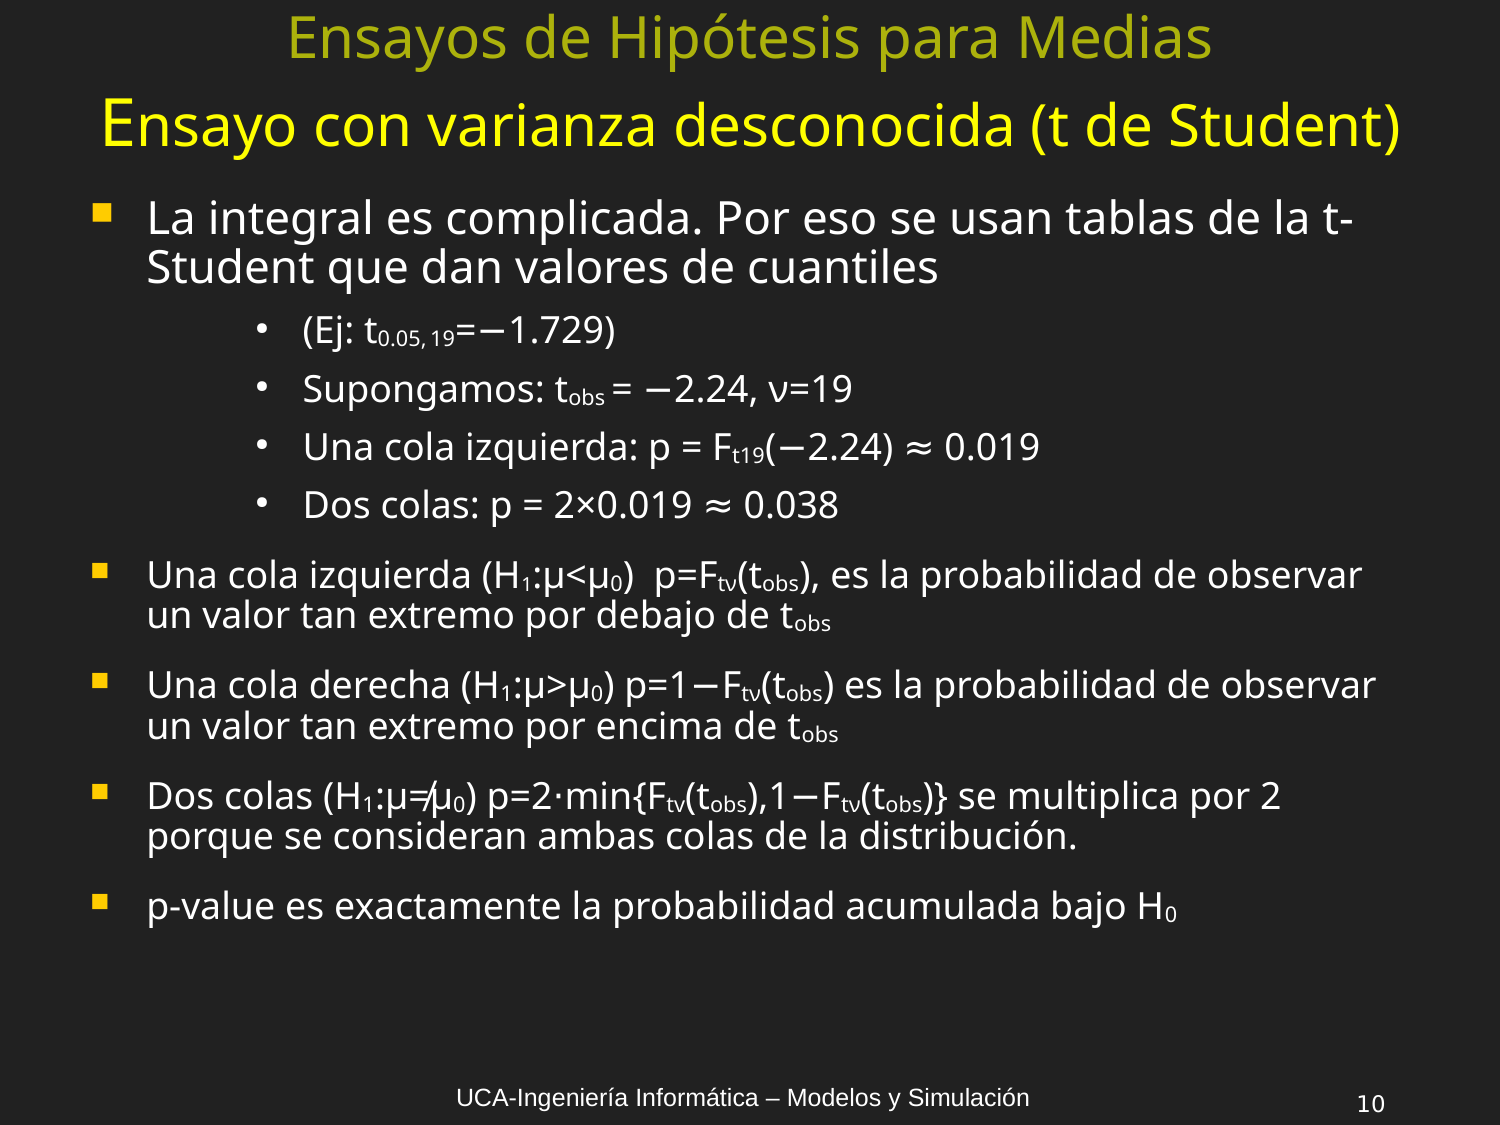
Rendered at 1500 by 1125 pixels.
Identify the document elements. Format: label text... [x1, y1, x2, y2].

title Ensayos de Hipótesis para Medias Ensayo con varianza desconocida (t de Student) [0, 0, 1500, 188]
list La integral es complicada. Por eso se usan tablas de la t-Student que dan valores de cuantiles (Ej: t0.05, 19=−1.729) Supongamos: tobs = −2.24, ν=19 Una cola izquierda: p = Ft19(−2.24) ≈ 0.019 Dos colas: p = 2×0.019 ≈ 0.038 Una cola izquierda (H1:μ<μ0) p=Ftν​​(tobs​), es la probabilidad de observar un valor tan extremo por debajo de tobs Una cola derecha (H1:μ>μ0) p=1−Ftν(tobs) es la probabilidad de observar un valor tan extremo por encima de tobs Dos colas (H1:μ≠μ0) p=2⋅min{Ftv(tobs),1−Ftν(tobs)} se multiplica por 2 porque se consideran ambas colas de la distribución. p-value es exactamente la probabilidad acumulada bajo H0 [75, 187, 1426, 1088]
